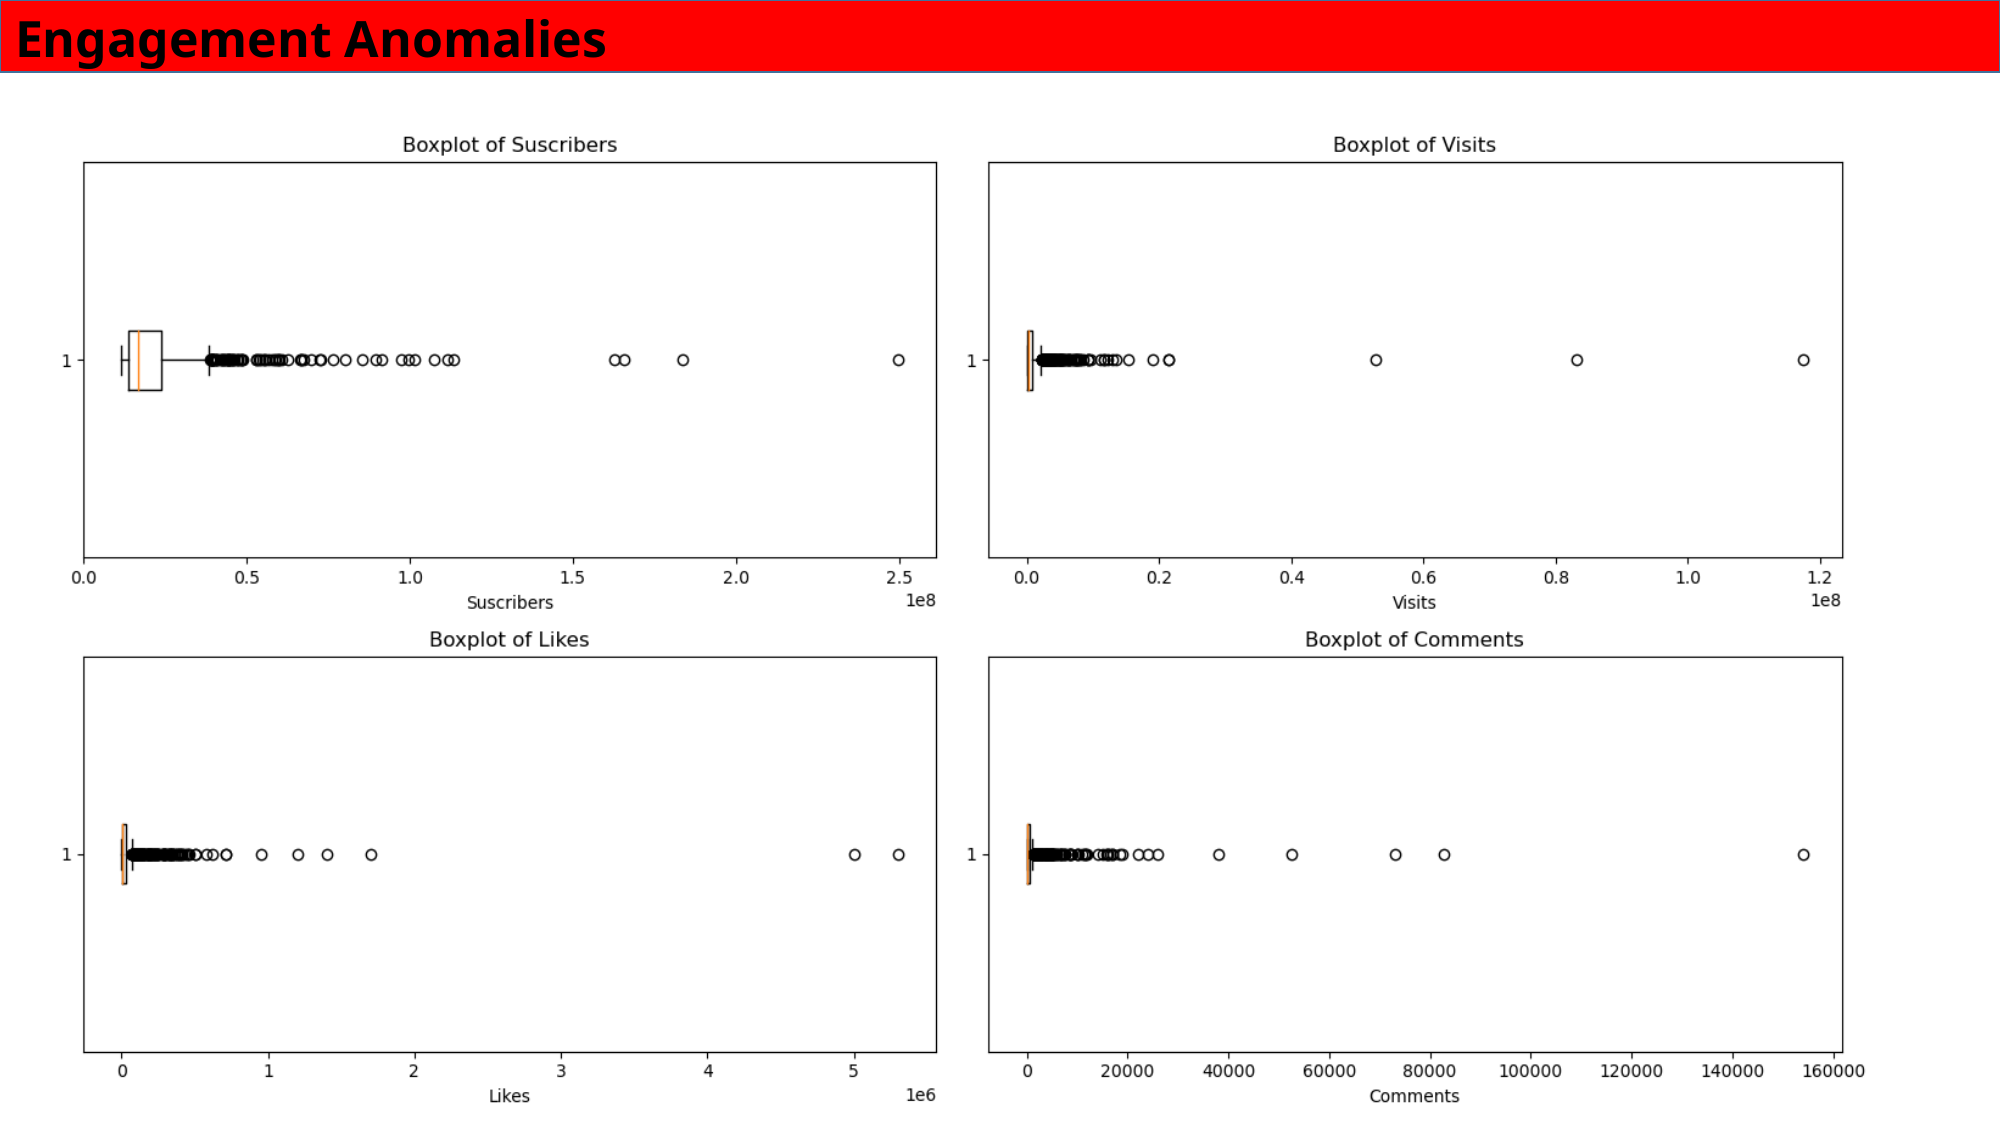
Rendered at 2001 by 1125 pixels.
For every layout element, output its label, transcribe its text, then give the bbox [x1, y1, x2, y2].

text_box Engagement Anomalies [0, 0, 2000, 72]
picture [42, 118, 1869, 1125]
